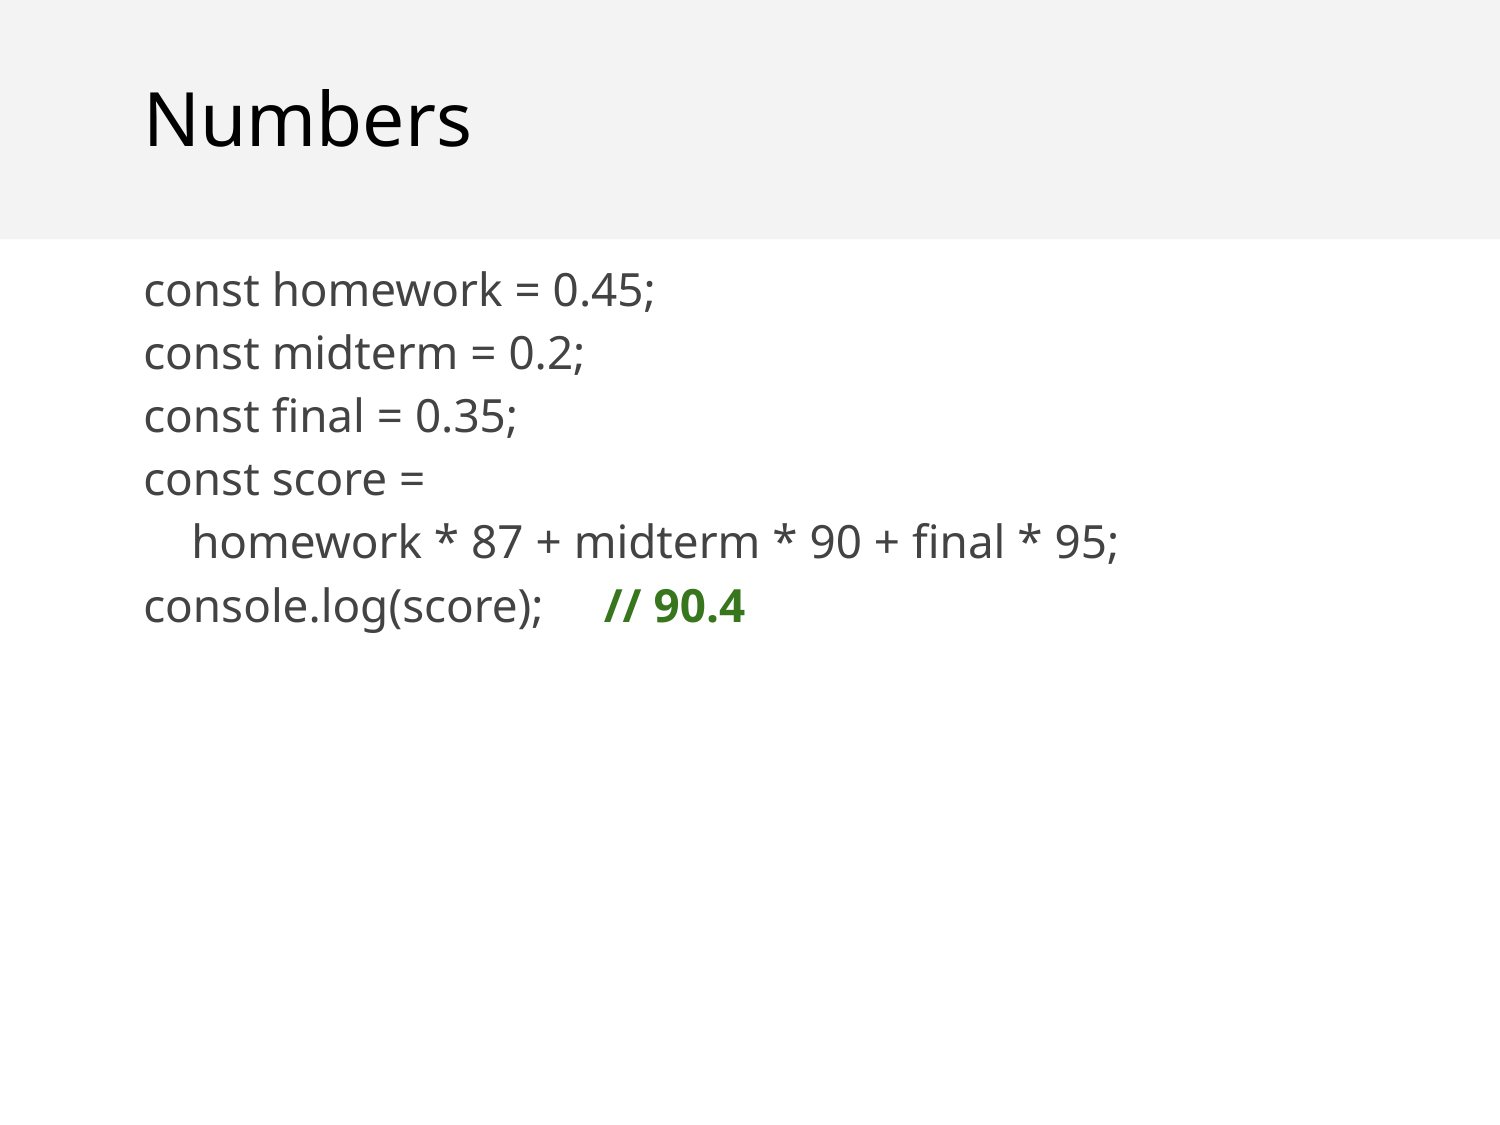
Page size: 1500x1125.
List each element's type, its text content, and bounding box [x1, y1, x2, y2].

text_box const homework = 0.45; const midterm = 0.2; const final = 0.35; const score = homework * 87 + midterm * 90 + final * 95; console.log(score); // 90.4 [128, 237, 1485, 730]
title Numbers [128, 56, 1372, 183]
